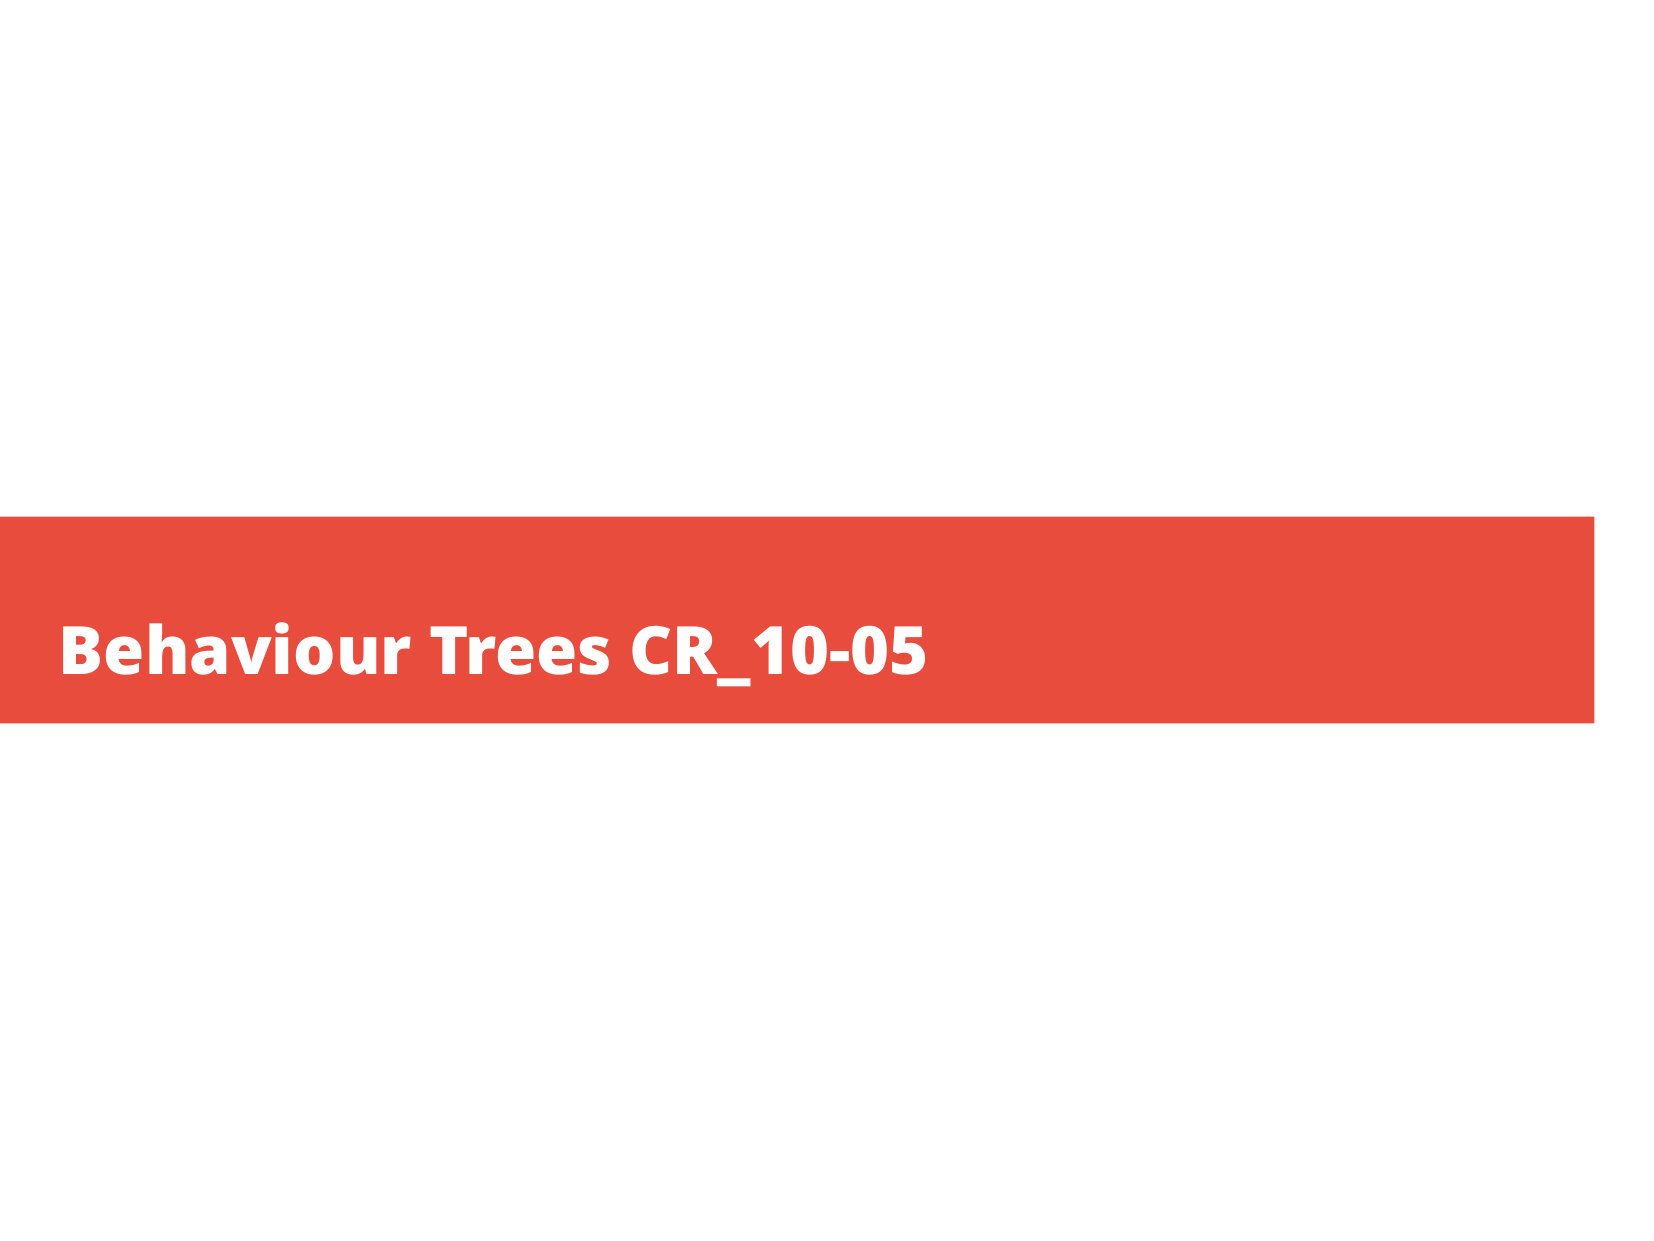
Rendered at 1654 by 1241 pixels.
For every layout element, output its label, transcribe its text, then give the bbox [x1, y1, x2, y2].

title Behaviour Trees CR_10-05 [59, 546, 1595, 694]
